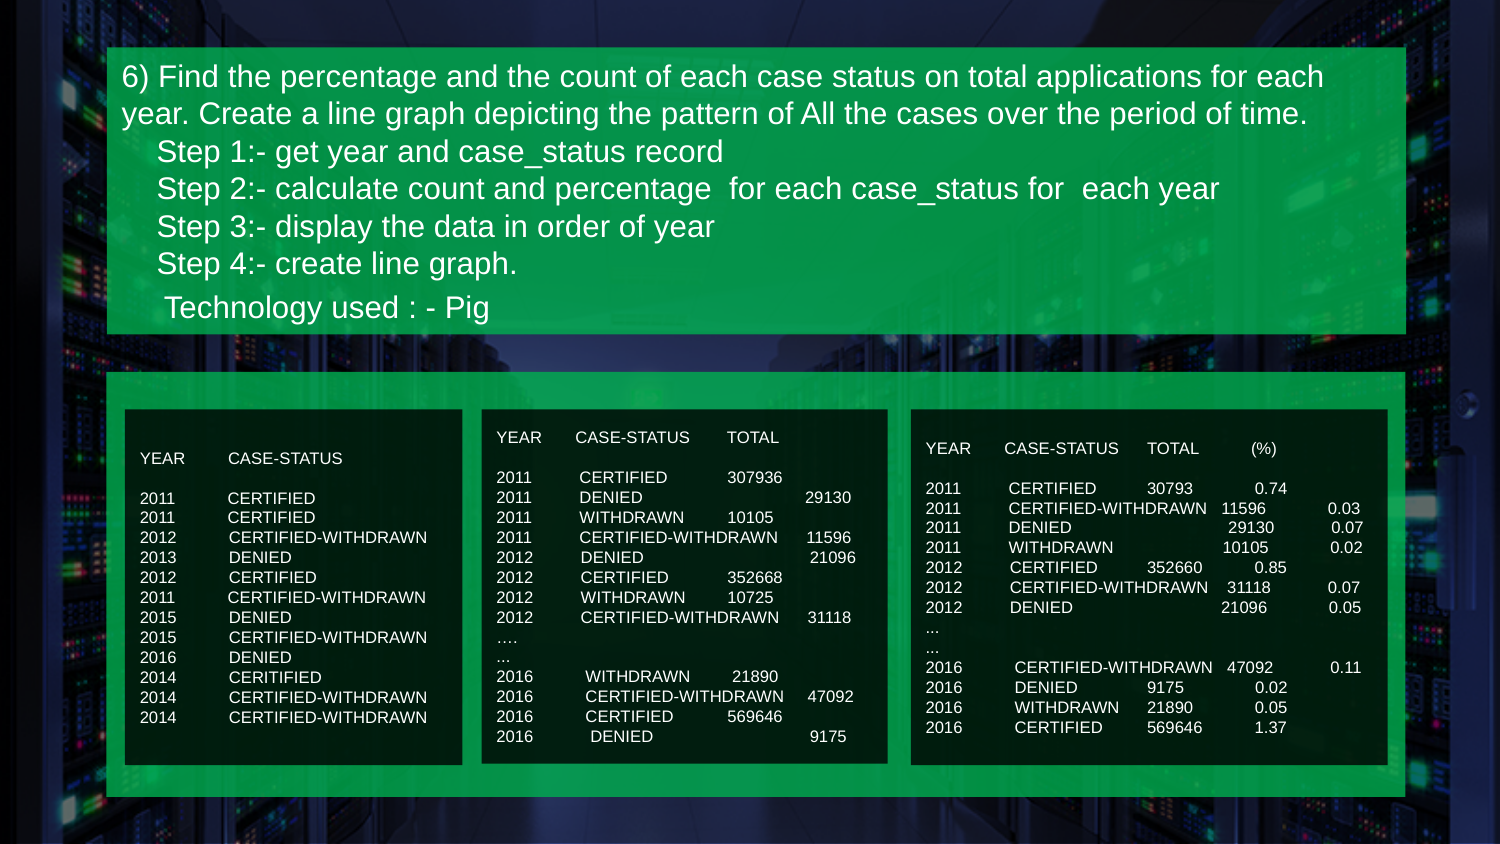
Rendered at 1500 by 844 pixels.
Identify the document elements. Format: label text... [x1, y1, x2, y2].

text_box YEAR CASE-STATUS TOTAL 2011 CERTIFIED 307936 2011 DENIED 29130 2011 WITHDRAWN 10105 2011 CERTIFIED-WITHDRAWN 11596 2012 DENIED 21096 2012 CERTIFIED 352668 2012 WITHDRAWN 10725 2012 CERTIFIED-WITHDRAWN 31118 …. ... 2016 WITHDRAWN 21890 2016 CERTIFIED-WITHDRAWN 47092 2016 CERTIFIED 569646 2016 DENIED 9175 [482, 409, 888, 764]
text_box YEAR CASE-STATUS 2011 CERTIFIED 2011 CERTIFIED 2012 CERTIFIED-WITHDRAWN 2013 DENIED 2012 CERTIFIED 2011 CERTIFIED-WITHDRAWN 2015 DENIED 2015 CERTIFIED-WITHDRAWN 2016 DENIED 2014 CERITIFIED 2014 CERTIFIED-WITHDRAWN 2014 CERTIFIED-WITHDRAWN [125, 409, 462, 765]
text_box YEAR CASE-STATUS TOTAL (%) 2011 CERTIFIED 30793 0.74 2011 CERTIFIED-WITHDRAWN 11596 0.03 2011 DENIED 29130 0.07 2011 WITHDRAWN 10105 0.02 2012 CERTIFIED 352660 0.85 2012 CERTIFIED-WITHDRAWN 31118 0.07 2012 DENIED 21096 0.05 ... ... 2016 CERTIFIED-WITHDRAWN 47092 0.11 2016 DENIED 9175 0.02 2016 WITHDRAWN 21890 0.05 2016 CERTIFIED 569646 1.37 [911, 409, 1388, 765]
text_box [0, 0, 1500, 844]
text_box 6) Find the percentage and the count of each case status on total applications for each year. Create a line graph depicting the pattern of All the cases over the period of time. Step 1:- get year and case_status record Step 2:- calculate count and percentage for each case_status for each year Step 3:- display the data in order of year Step 4:- create line graph. Technology used : - Pig [107, 47, 1406, 334]
